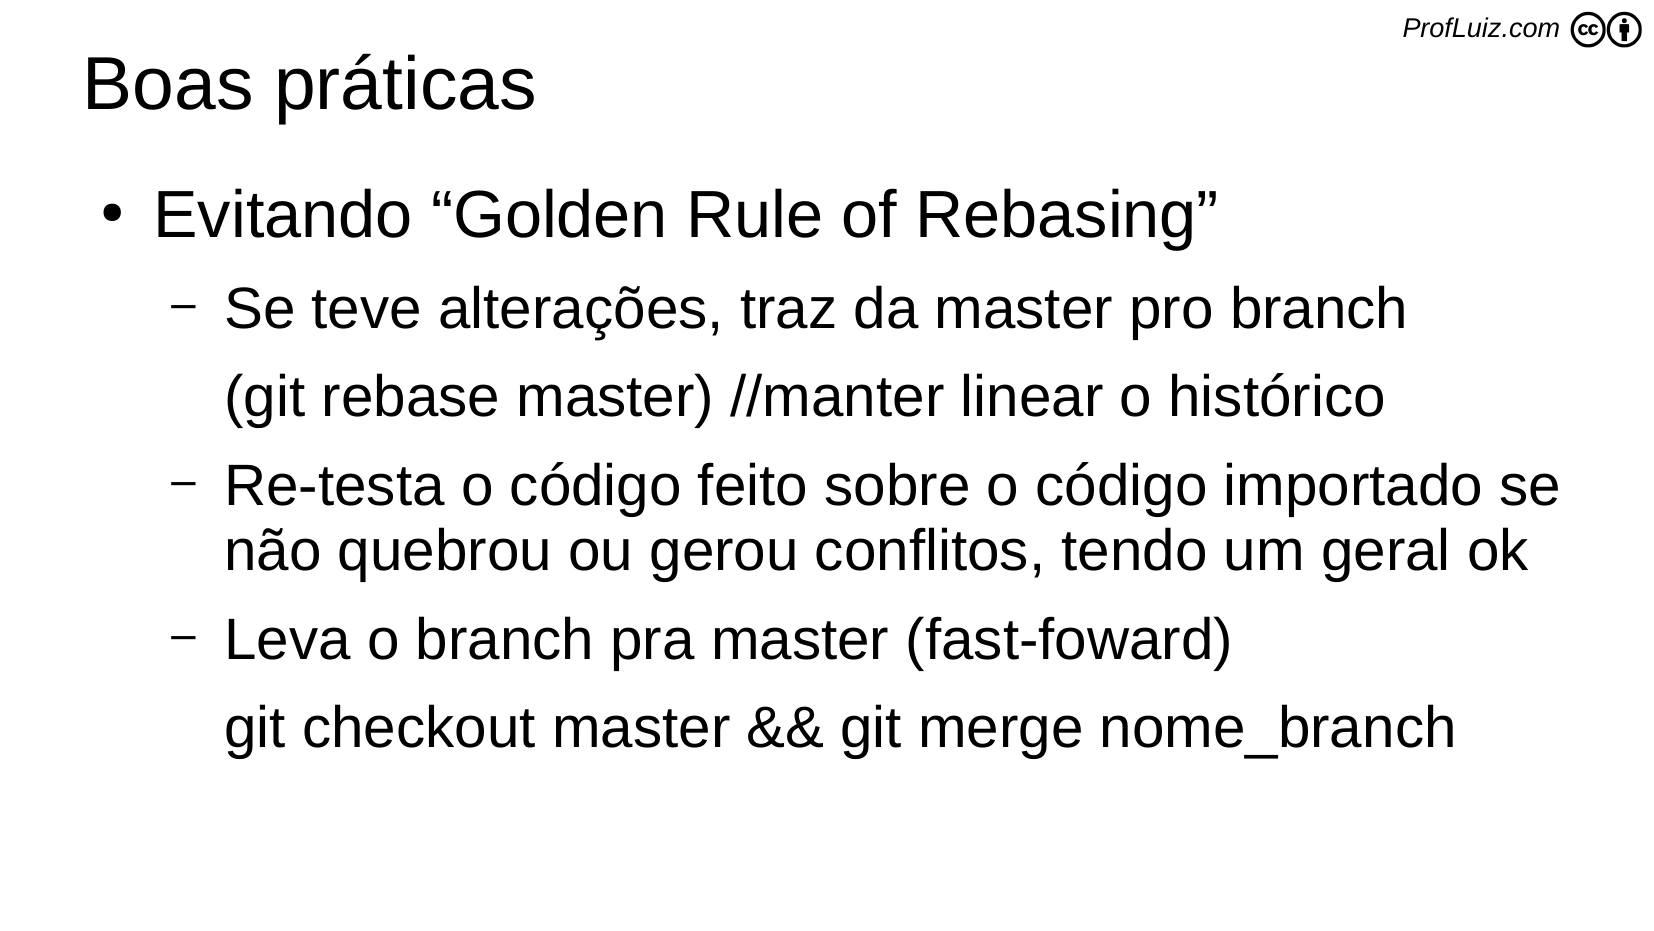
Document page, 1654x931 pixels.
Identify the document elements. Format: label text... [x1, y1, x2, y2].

list Evitando “Golden Rule of Rebasing” Se teve alterações, traz da master pro branch (git rebase master) //manter linear o histórico Re-testa o código feito sobre o código importado se não quebrou ou gerou conflitos, tendo um geral ok Leva o branch pra master (fast-foward) git checkout master && git merge nome_branch [82, 177, 1571, 839]
picture [1570, 11, 1642, 48]
title Boas práticas [82, 37, 1571, 130]
